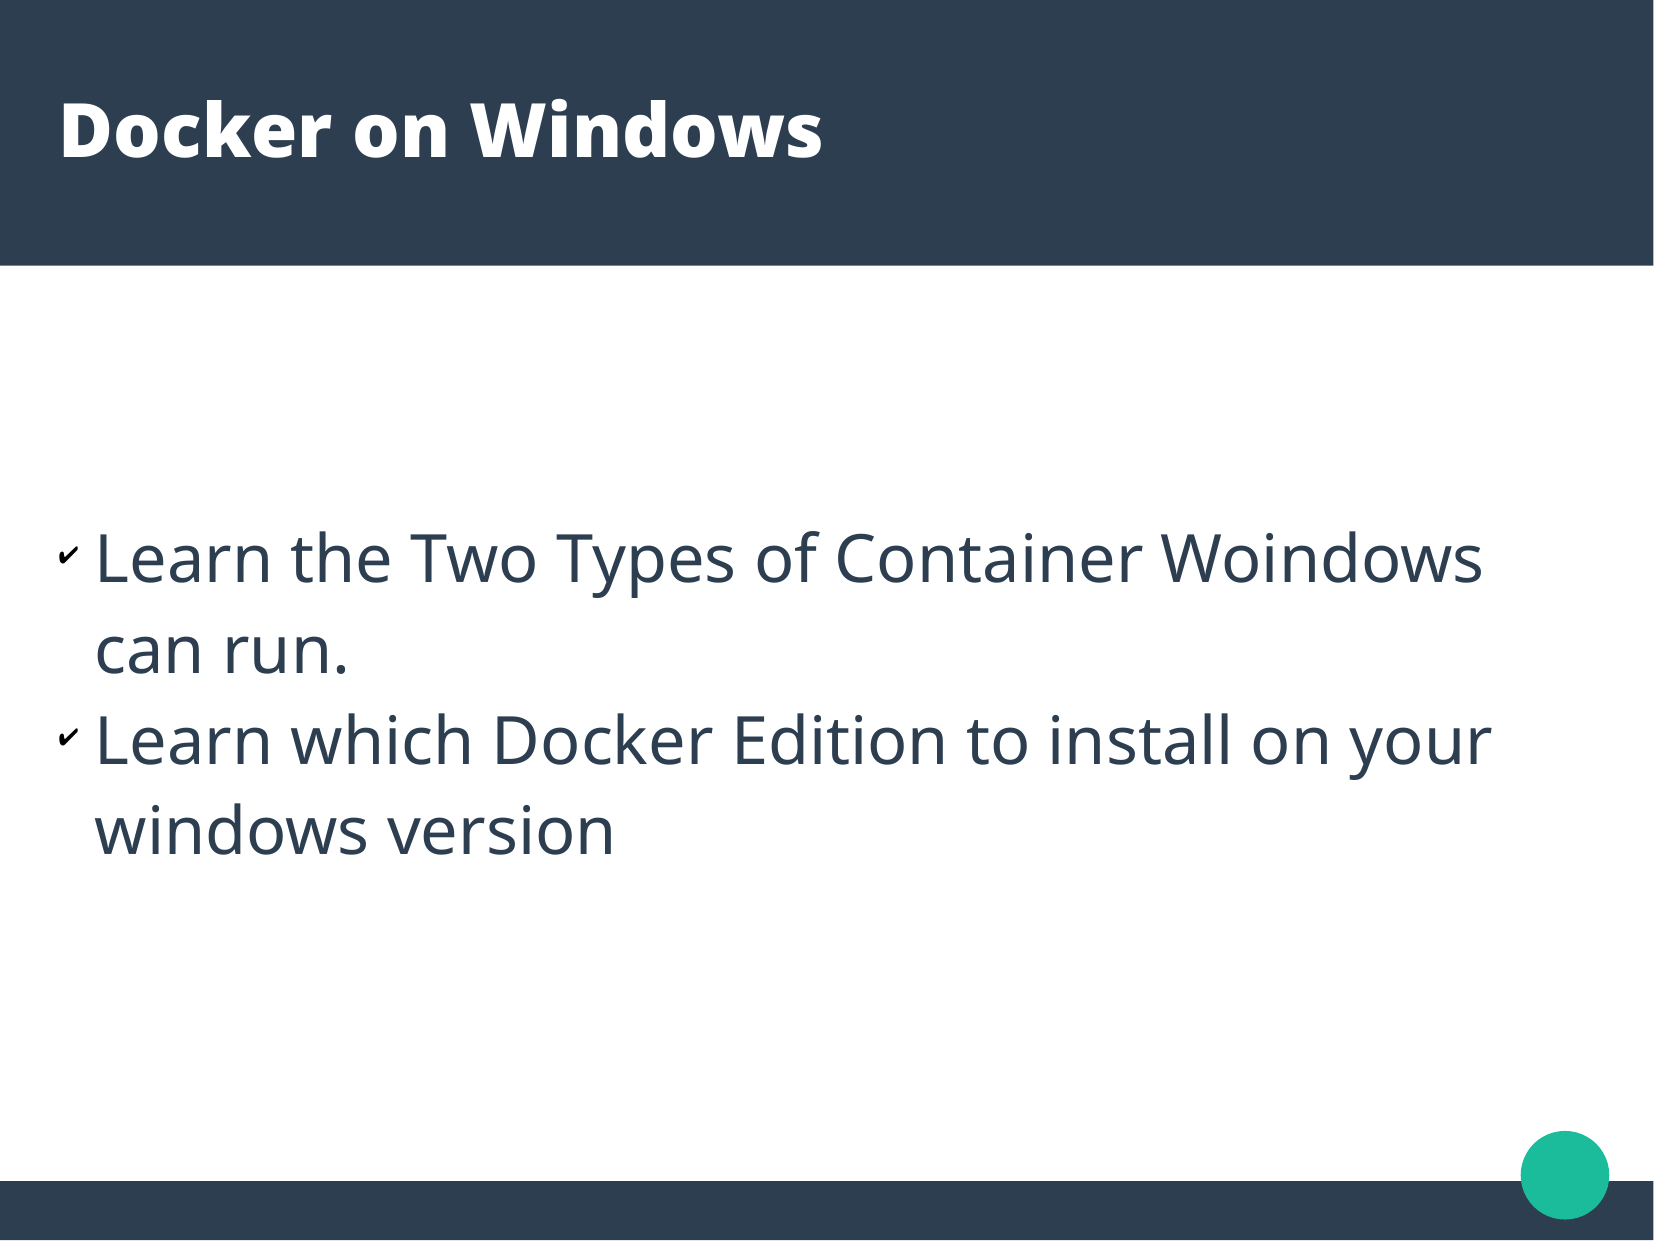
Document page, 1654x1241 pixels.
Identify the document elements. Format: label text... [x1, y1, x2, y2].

title Docker on Windows [59, 49, 1595, 207]
subtitle Learn the Two Types of Container Woindows can run. Learn which Docker Edition to install on your windows version [59, 324, 1595, 1152]
